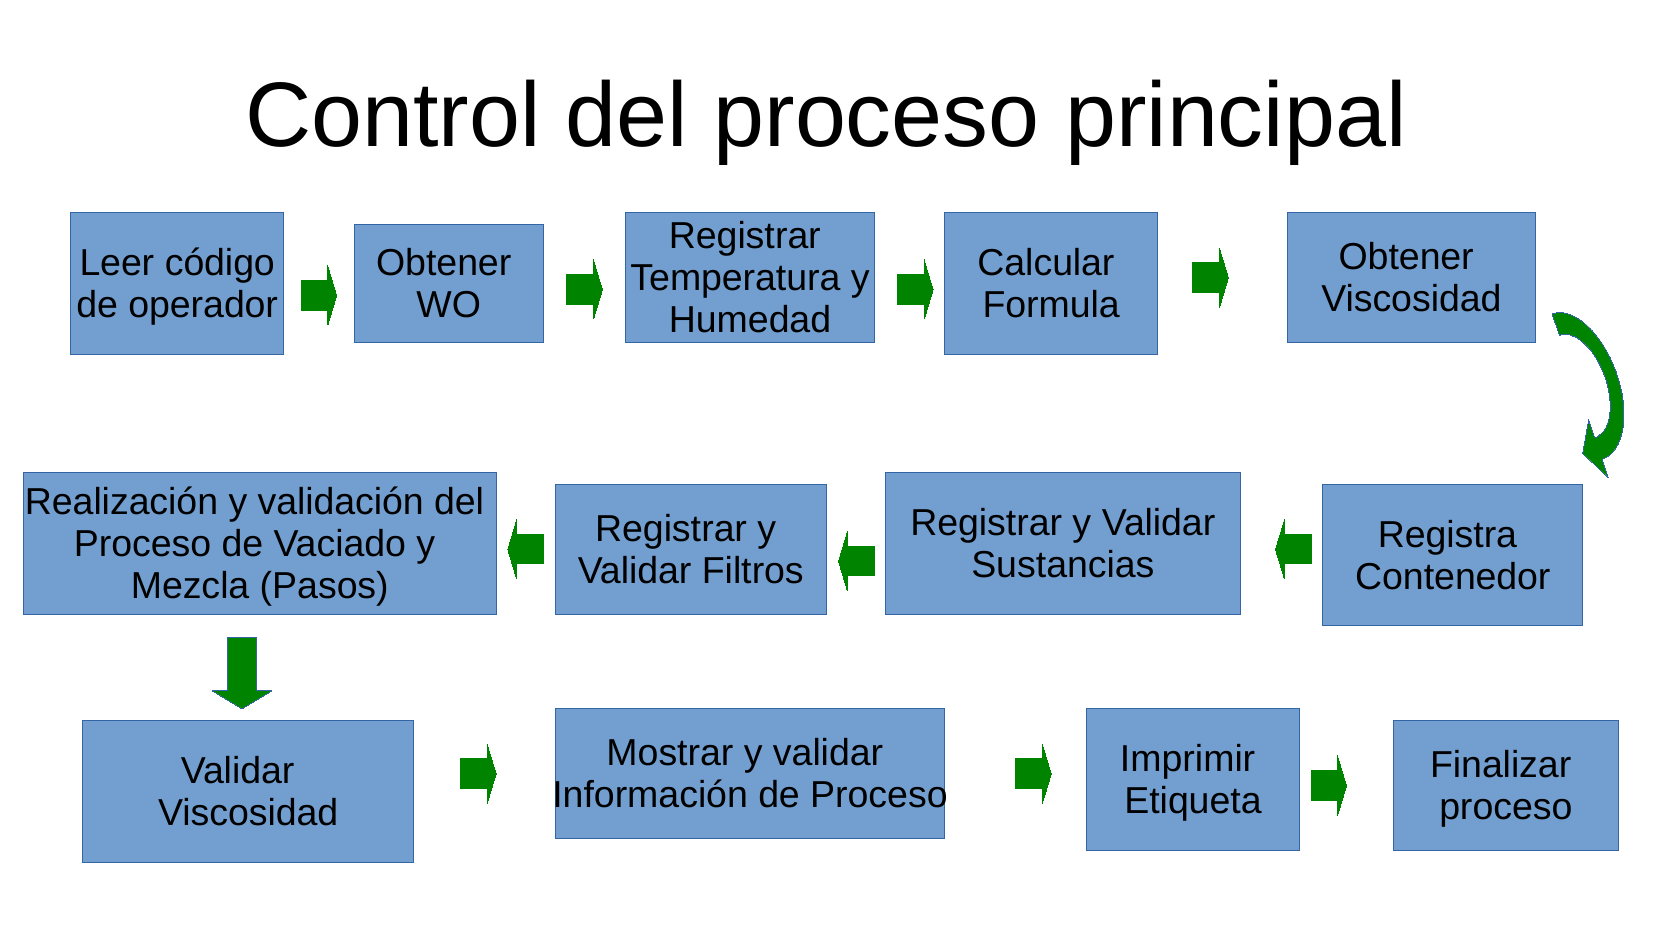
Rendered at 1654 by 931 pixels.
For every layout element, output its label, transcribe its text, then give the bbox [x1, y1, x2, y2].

text_box Mostrar y validar Información de Proceso [555, 708, 945, 839]
text_box [1275, 519, 1312, 579]
text_box [897, 259, 934, 319]
text_box Realización y validación del Proceso de Vaciado y Mezcla (Pasos) [23, 472, 497, 615]
text_box Leer código de operador [70, 212, 284, 355]
text_box [460, 744, 497, 804]
text_box [301, 265, 337, 325]
text_box [566, 259, 603, 319]
text_box Registrar y Validar Filtros [555, 484, 827, 615]
text_box Registrar Temperatura y Humedad [625, 212, 875, 343]
text_box Registra Contenedor [1322, 484, 1583, 626]
text_box Finalizar proceso [1393, 720, 1619, 851]
text_box [1015, 744, 1052, 804]
title Control del proceso principal [82, 37, 1571, 193]
text_box [1192, 248, 1229, 308]
text_box Calcular Formula [944, 212, 1158, 355]
text_box [1552, 312, 1624, 478]
text_box [1311, 755, 1347, 816]
text_box Registrar y Validar Sustancias [885, 472, 1241, 615]
text_box [212, 637, 272, 709]
text_box Validar Viscosidad [82, 720, 414, 863]
text_box Imprimir Etiqueta [1086, 708, 1300, 851]
text_box [507, 519, 544, 579]
text_box Obtener WO [354, 224, 544, 343]
text_box [838, 531, 875, 591]
text_box Obtener Viscosidad [1287, 212, 1536, 343]
